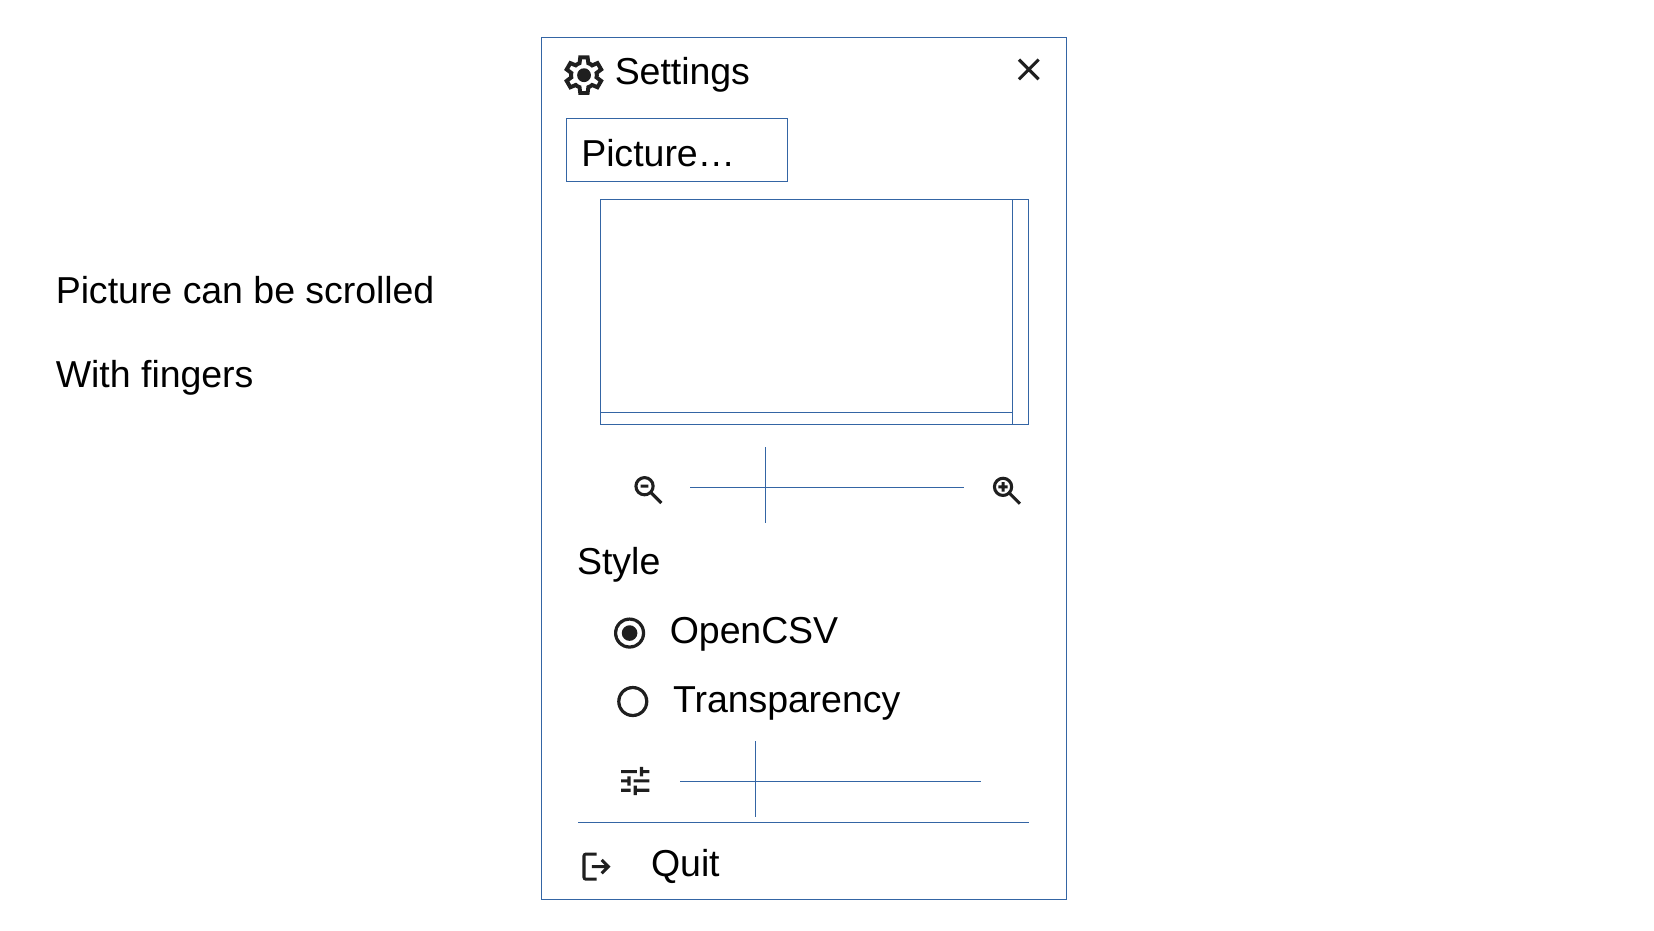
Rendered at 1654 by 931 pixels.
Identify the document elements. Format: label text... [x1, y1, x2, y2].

picture [628, 470, 668, 510]
picture [613, 682, 653, 722]
text_box [541, 37, 1067, 900]
picture [1009, 49, 1049, 89]
text_box Picture can be scrolled With fingers [40, 262, 451, 404]
picture [610, 613, 650, 653]
text_box Quit [636, 835, 735, 893]
text_box Transparency [658, 670, 917, 728]
text_box OpenCSV [654, 601, 854, 659]
picture [615, 761, 655, 801]
picture [559, 50, 609, 100]
text_box Style [562, 533, 722, 590]
text_box Picture… [566, 124, 751, 182]
text_box Settings [600, 43, 901, 101]
picture [987, 471, 1027, 511]
picture [577, 847, 617, 887]
